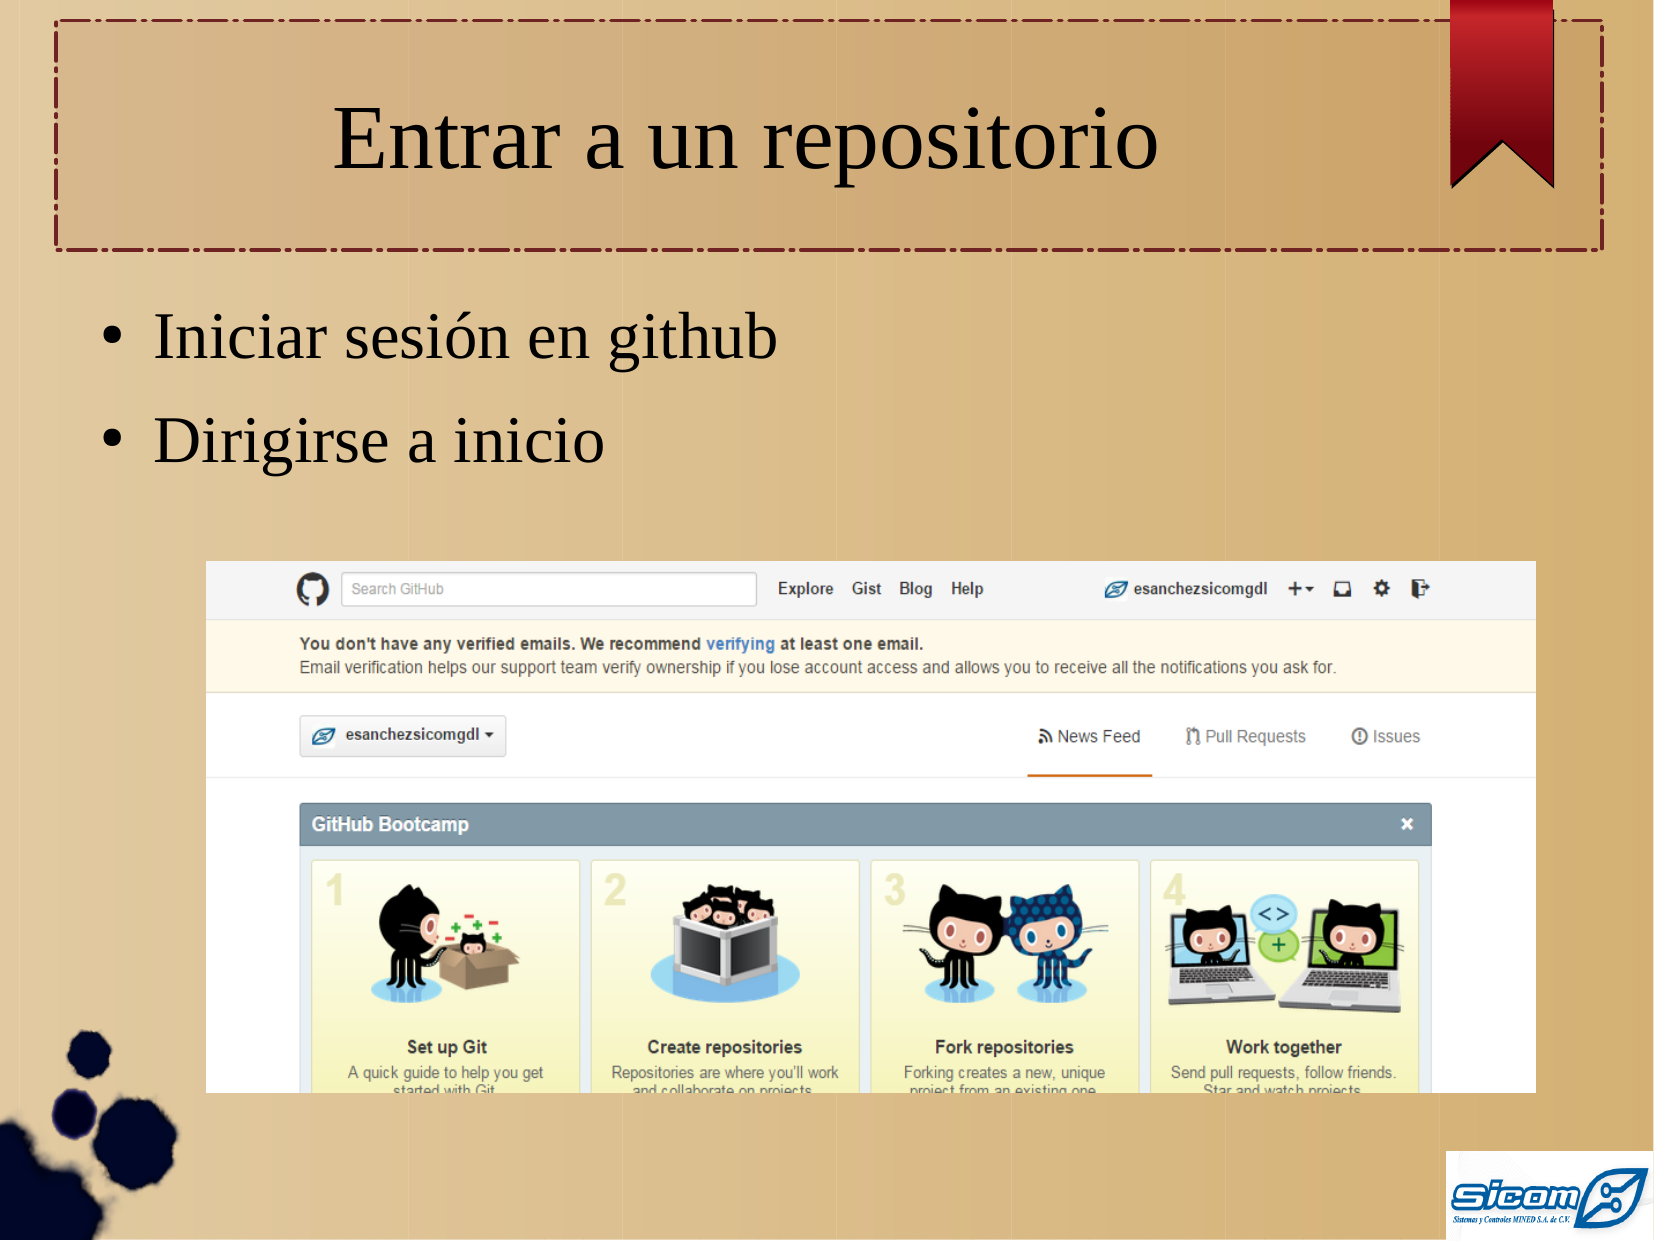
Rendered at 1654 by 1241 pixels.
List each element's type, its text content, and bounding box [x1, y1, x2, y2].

picture [1446, 1151, 1654, 1241]
title Entrar a un repositorio [82, 47, 1412, 229]
picture [206, 561, 1536, 1093]
list Iniciar sesión en github Dirigirse a inicio [82, 299, 1571, 1019]
